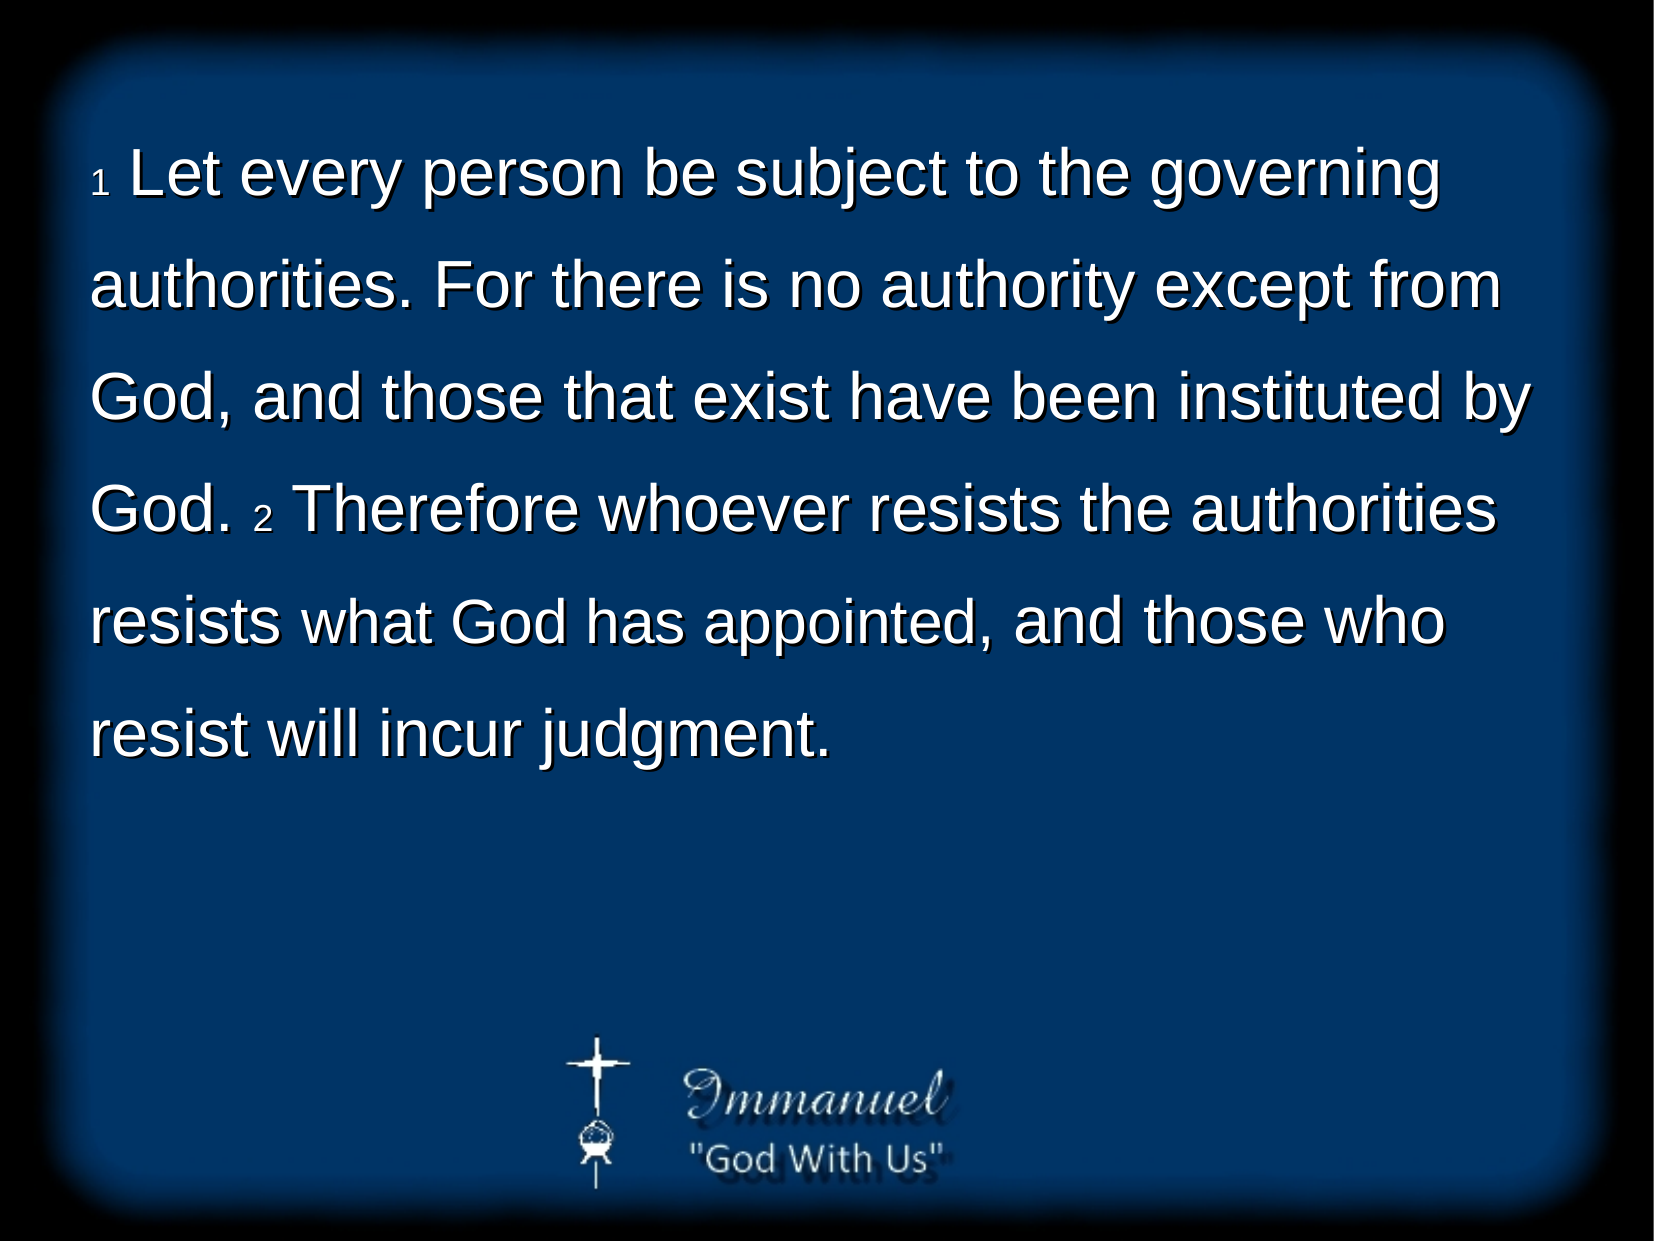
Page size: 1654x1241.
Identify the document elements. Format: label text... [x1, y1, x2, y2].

text_box 1 Let every person be subject to the governing authorities. For there is no authority except from God, and those that exist have been instituted by God. 2 Therefore whoever resists the authorities resists what God has appointed, and those who resist will incur judgment. [75, 90, 1576, 736]
picture [0, 0, 1654, 1241]
